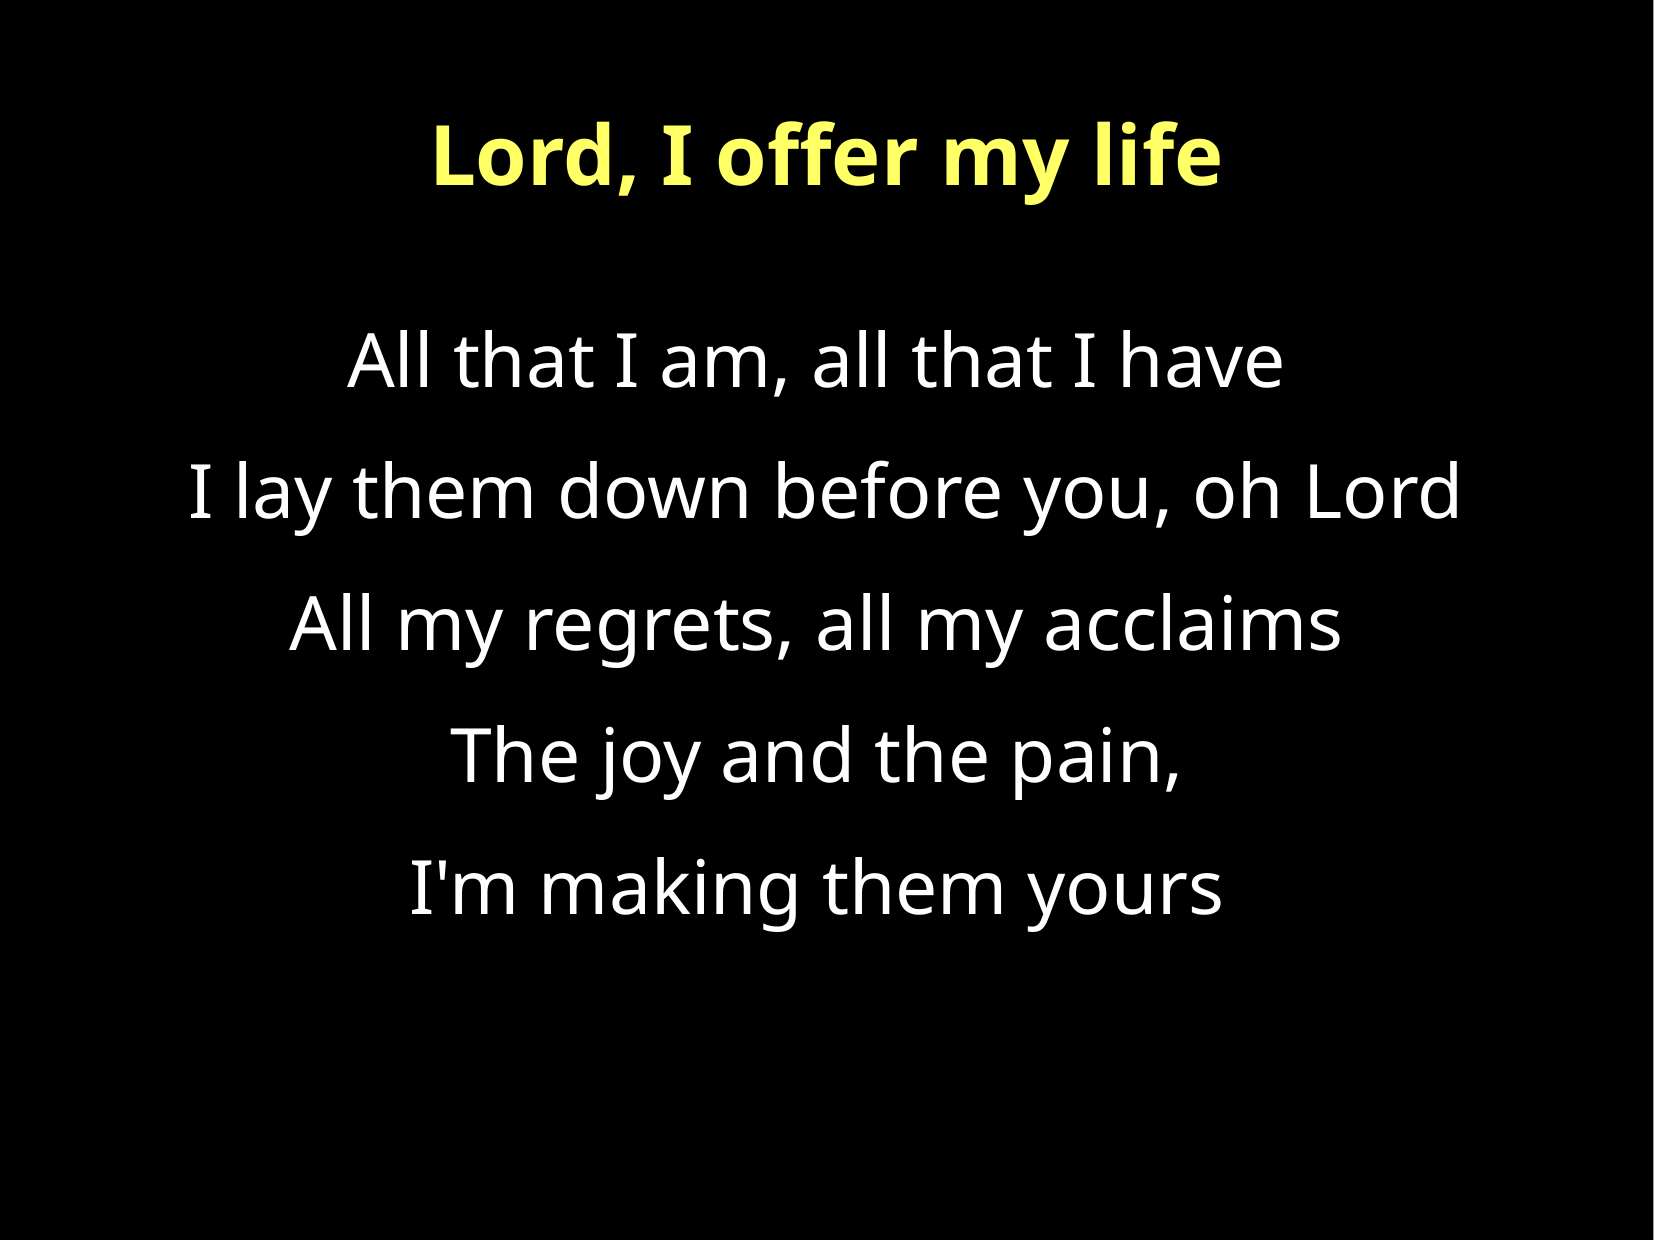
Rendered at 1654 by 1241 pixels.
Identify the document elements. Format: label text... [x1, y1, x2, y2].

chart [331, 533, 1336, 711]
list All that I am, all that I have I lay them down before you, oh Lord All my regrets, all my acclaims The joy and the pain, I'm making them yours [0, 307, 1654, 1229]
title Lord, I offer my life [0, 49, 1654, 257]
